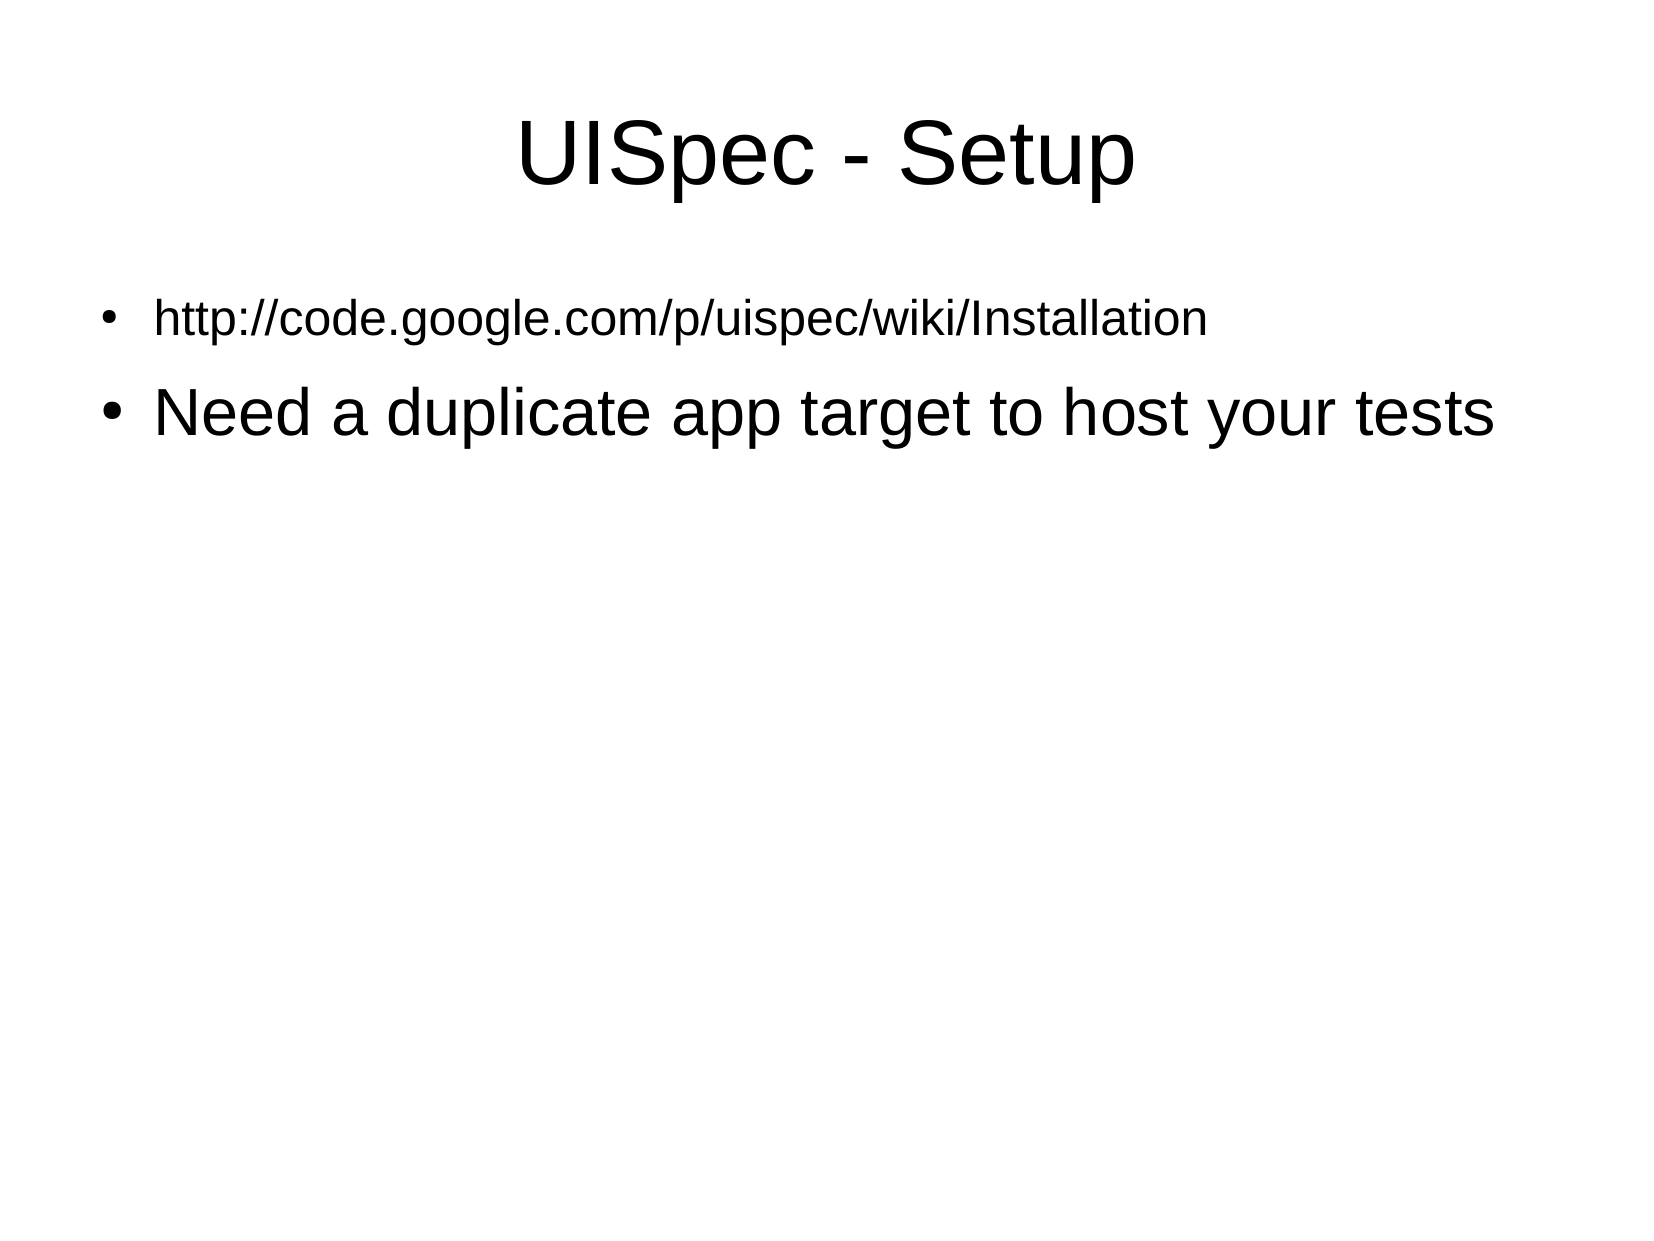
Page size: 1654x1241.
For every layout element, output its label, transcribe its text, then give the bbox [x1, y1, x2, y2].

list http://code.google.com/p/uispec/wiki/Installation Need a duplicate app target to host your tests [82, 290, 1571, 1109]
title UISpec - Setup [82, 49, 1571, 257]
